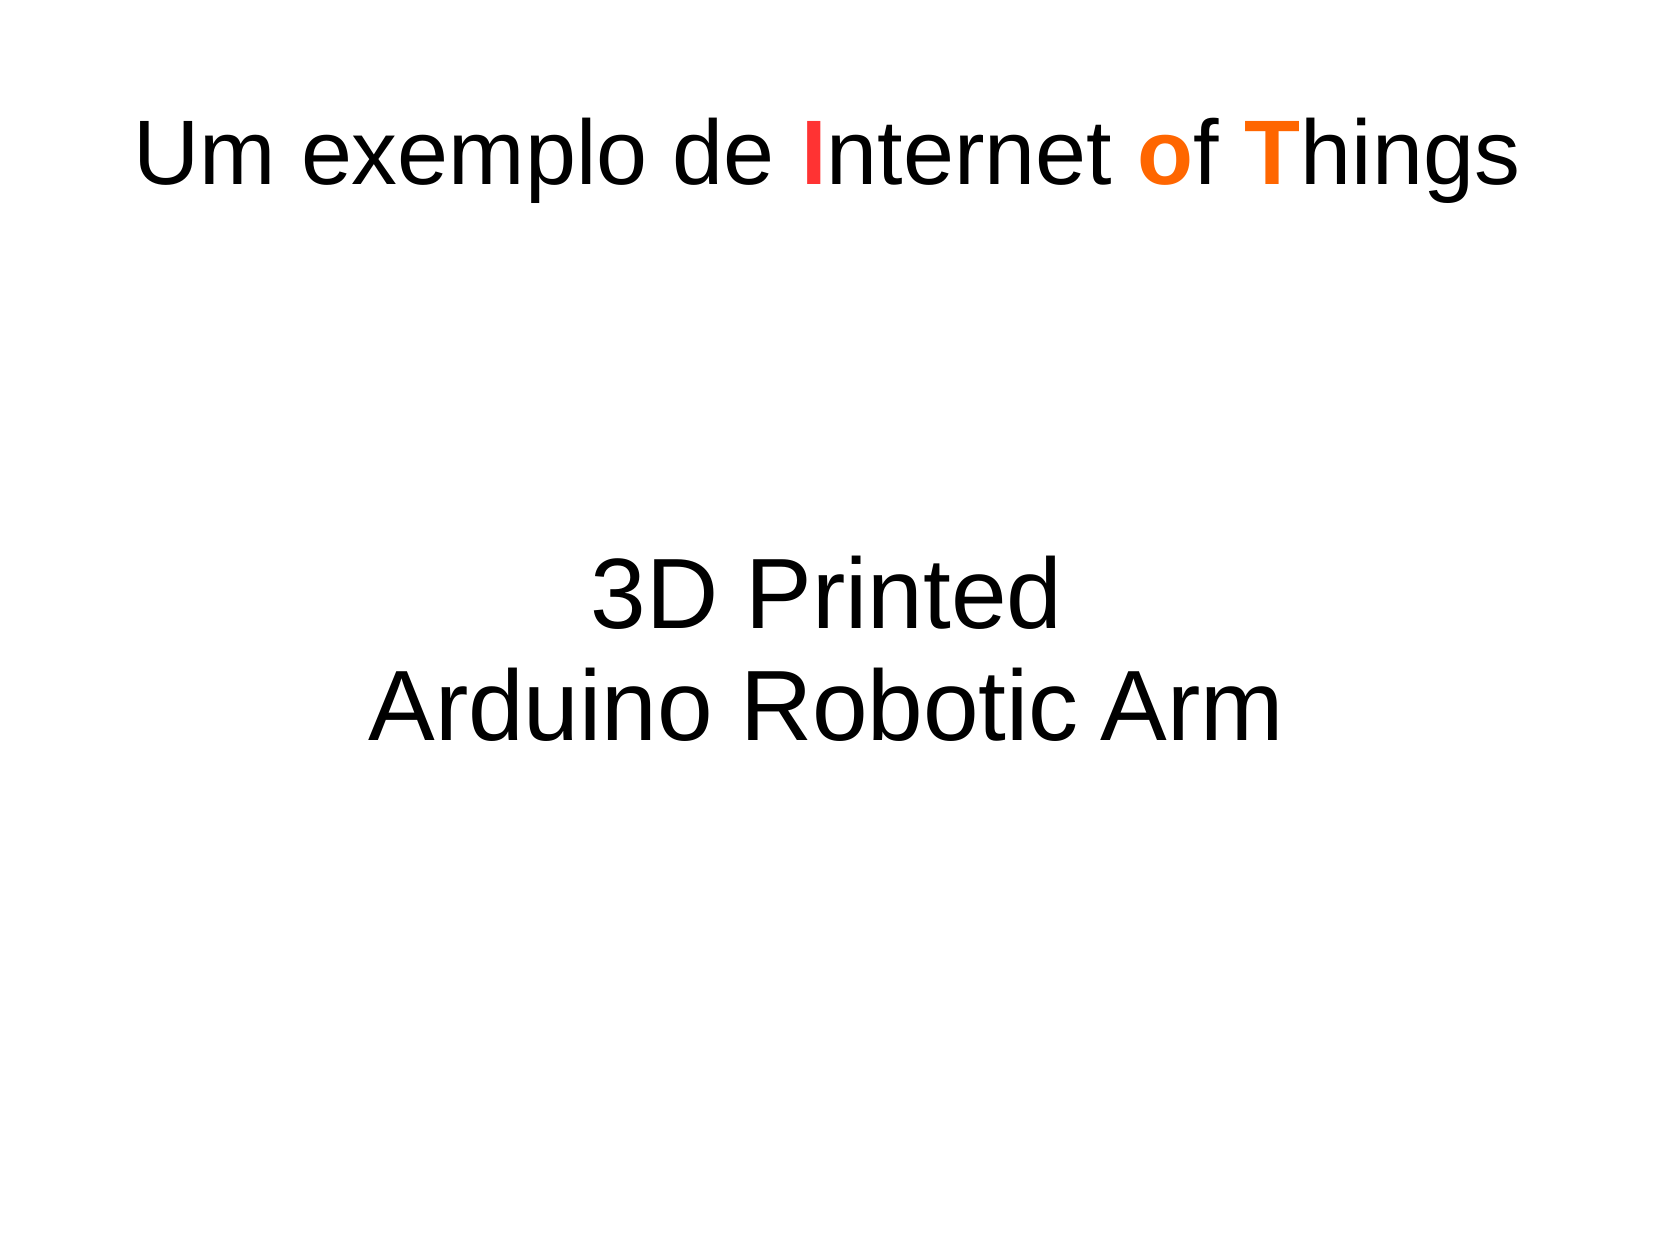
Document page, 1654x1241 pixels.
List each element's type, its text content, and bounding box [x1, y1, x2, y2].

title Um exemplo de Internet of Things [82, 49, 1571, 257]
subtitle 3D Printed Arduino Robotic Arm [82, 290, 1571, 1010]
